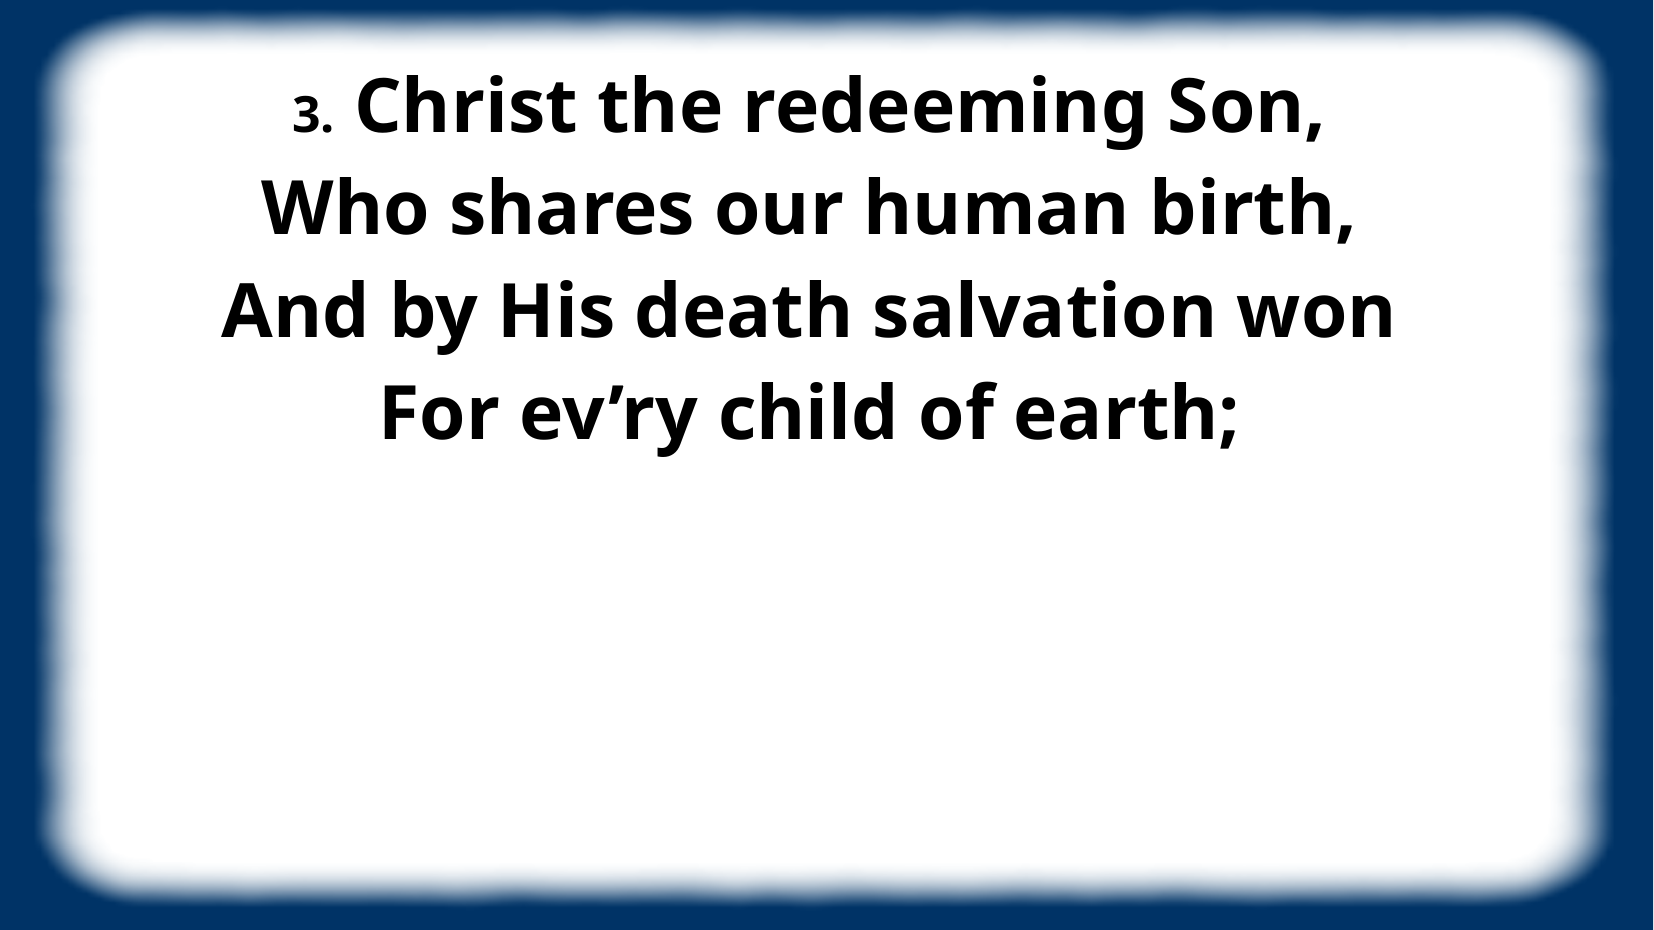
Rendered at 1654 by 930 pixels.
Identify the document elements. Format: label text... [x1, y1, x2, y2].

text_box 3. Christ the redeeming Son, Who shares our human birth, And by His death salvation won For ev’ry child of earth; [74, 44, 1545, 460]
picture [0, 0, 1654, 930]
